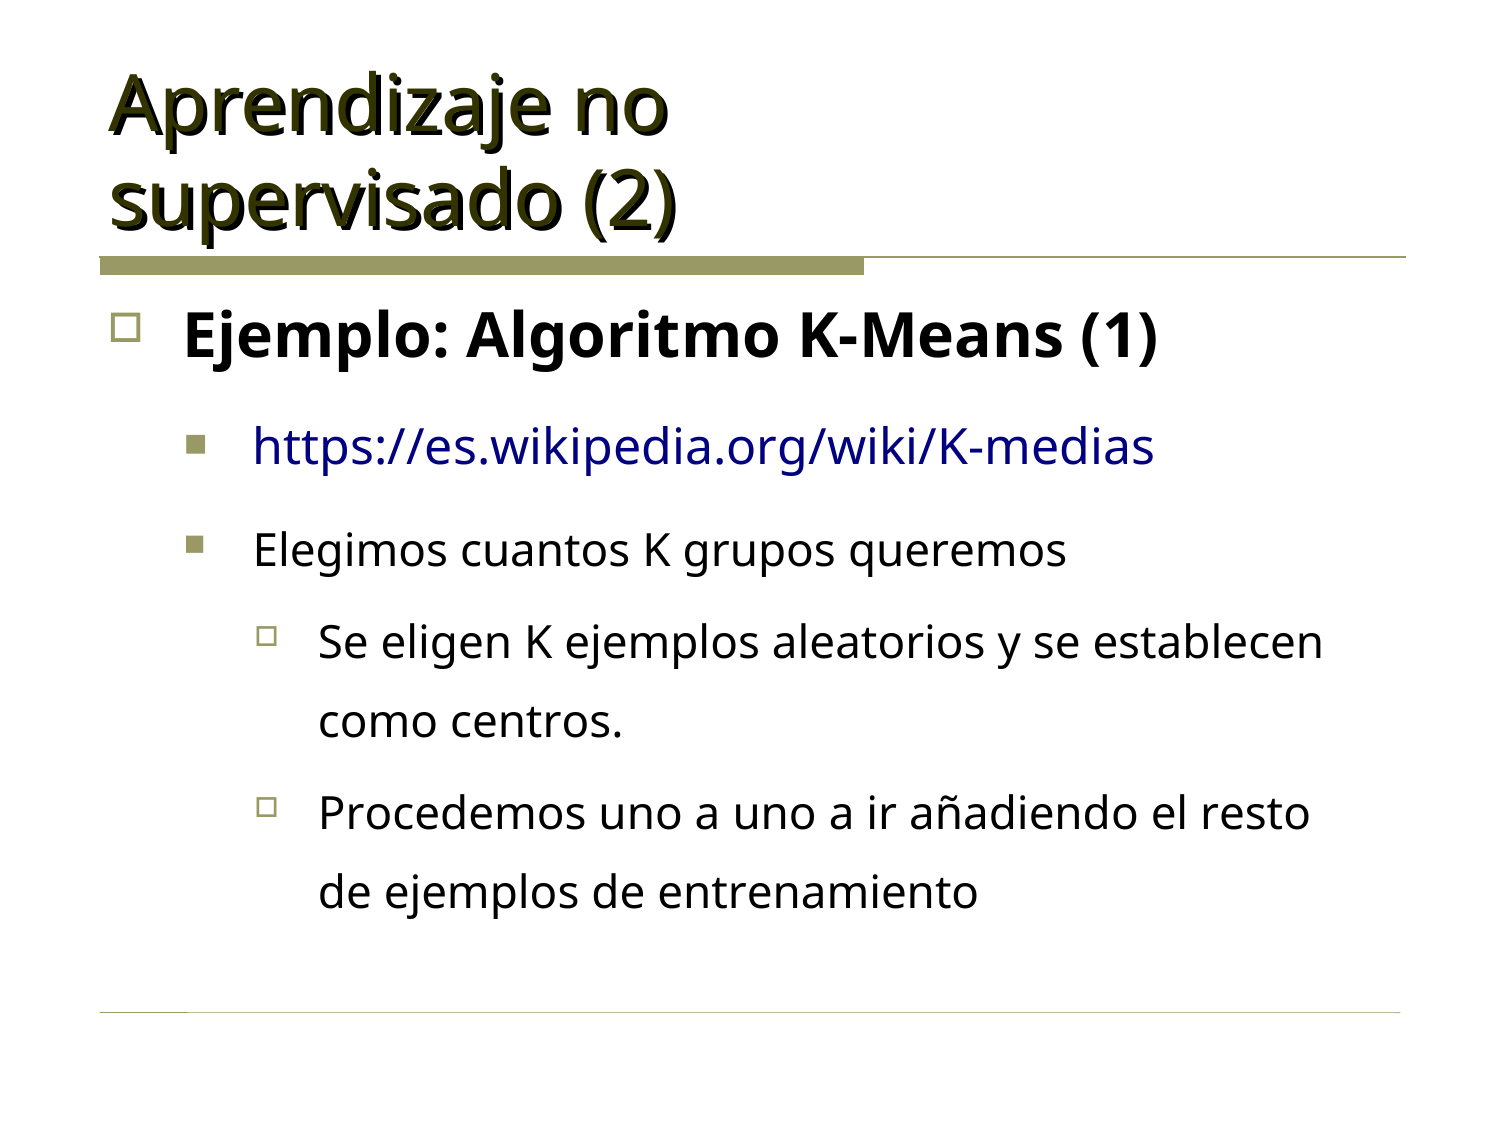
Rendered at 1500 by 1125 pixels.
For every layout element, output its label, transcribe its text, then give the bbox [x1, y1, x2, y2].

list Ejemplo: Algoritmo K-Means (1) https://es.wikipedia.org/wiki/K-medias Elegimos cuantos K grupos queremos Se eligen K ejemplos aleatorios y se establecen como centros. Procedemos uno a uno a ir añadiendo el resto de ejemplos de entrenamiento [92, 287, 1353, 1013]
title Aprendizaje no supervisado (2) [94, 50, 1407, 250]
